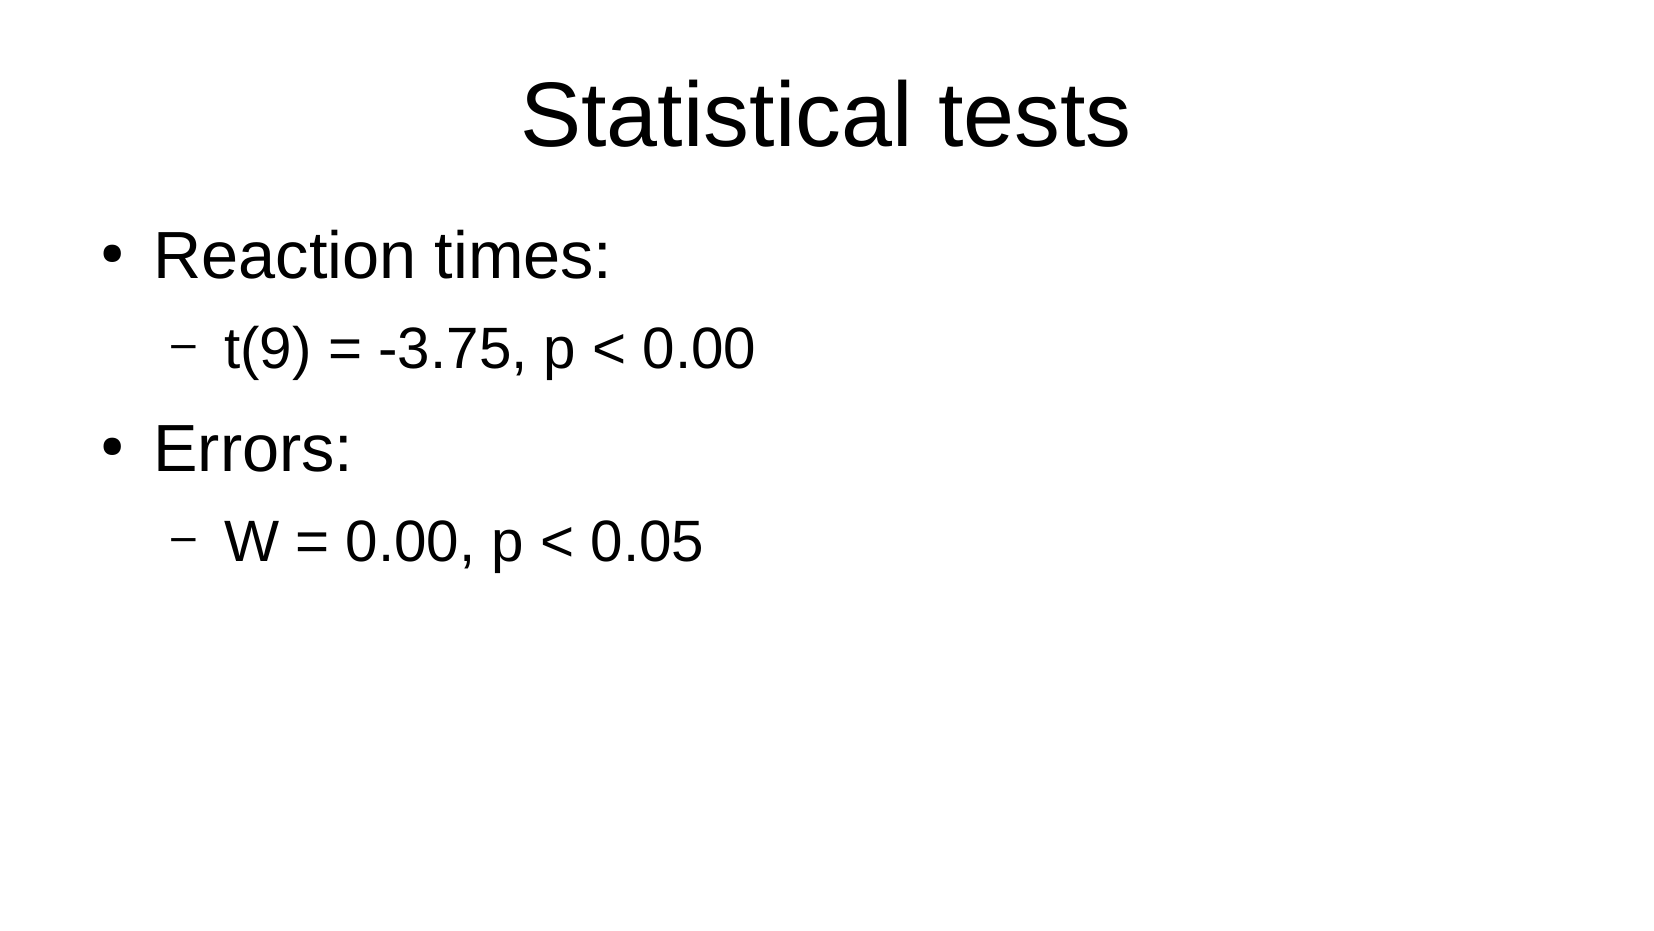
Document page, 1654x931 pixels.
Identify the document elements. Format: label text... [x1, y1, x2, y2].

list Reaction times: t(9) = -3.75, p < 0.00 Errors: W = 0.00, p < 0.05 [82, 217, 1571, 758]
title Statistical tests [82, 37, 1571, 193]
